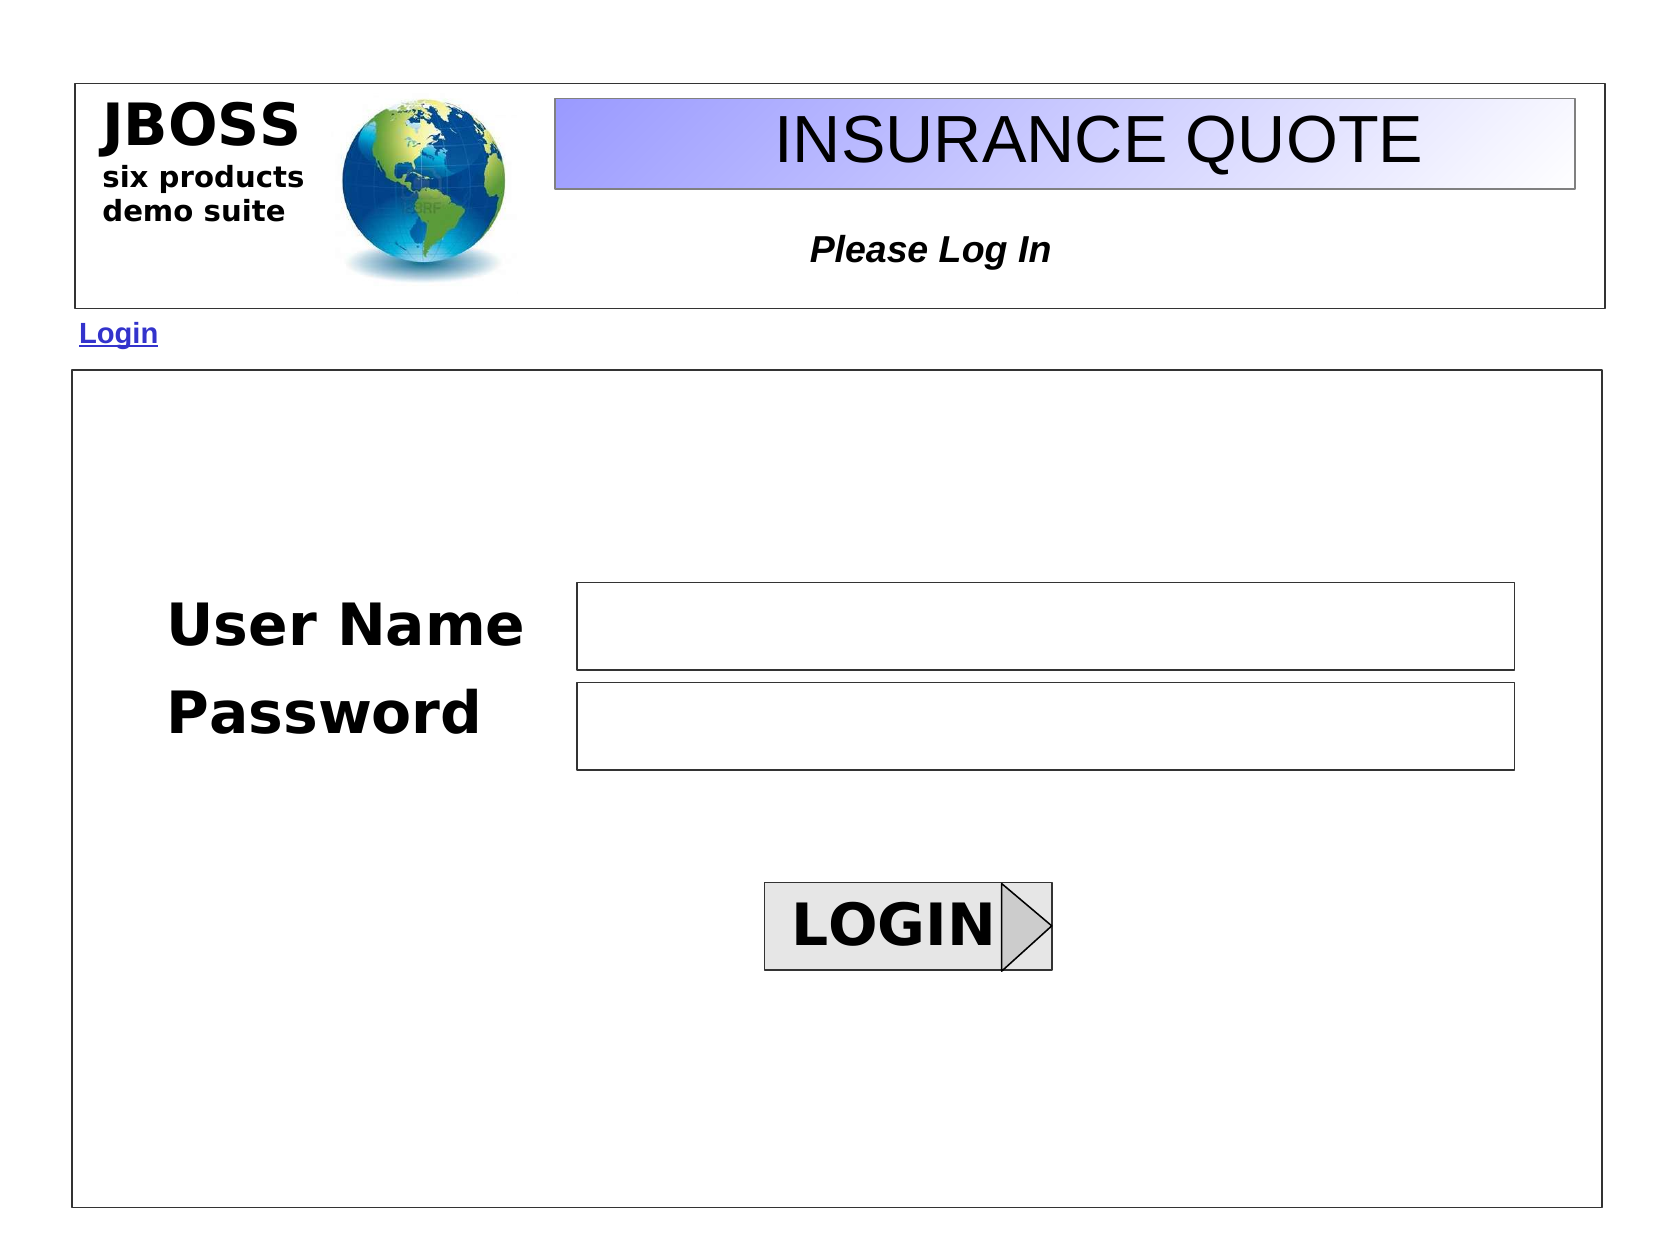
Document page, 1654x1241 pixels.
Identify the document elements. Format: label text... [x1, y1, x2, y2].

text_box User Name [151, 582, 394, 670]
text_box INSURANCE QUOTE [759, 90, 1438, 181]
text_box Login [64, 307, 1202, 396]
text_box Password [384, 708, 394, 727]
text_box Password [151, 670, 394, 758]
text_box Please Log In [795, 218, 1313, 306]
text_box JBOSS six products demo suite [87, 82, 330, 234]
picture [329, 87, 518, 294]
text_box [71, 370, 1602, 1208]
text_box LOGIN [776, 882, 965, 971]
text_box [74, 83, 1605, 309]
